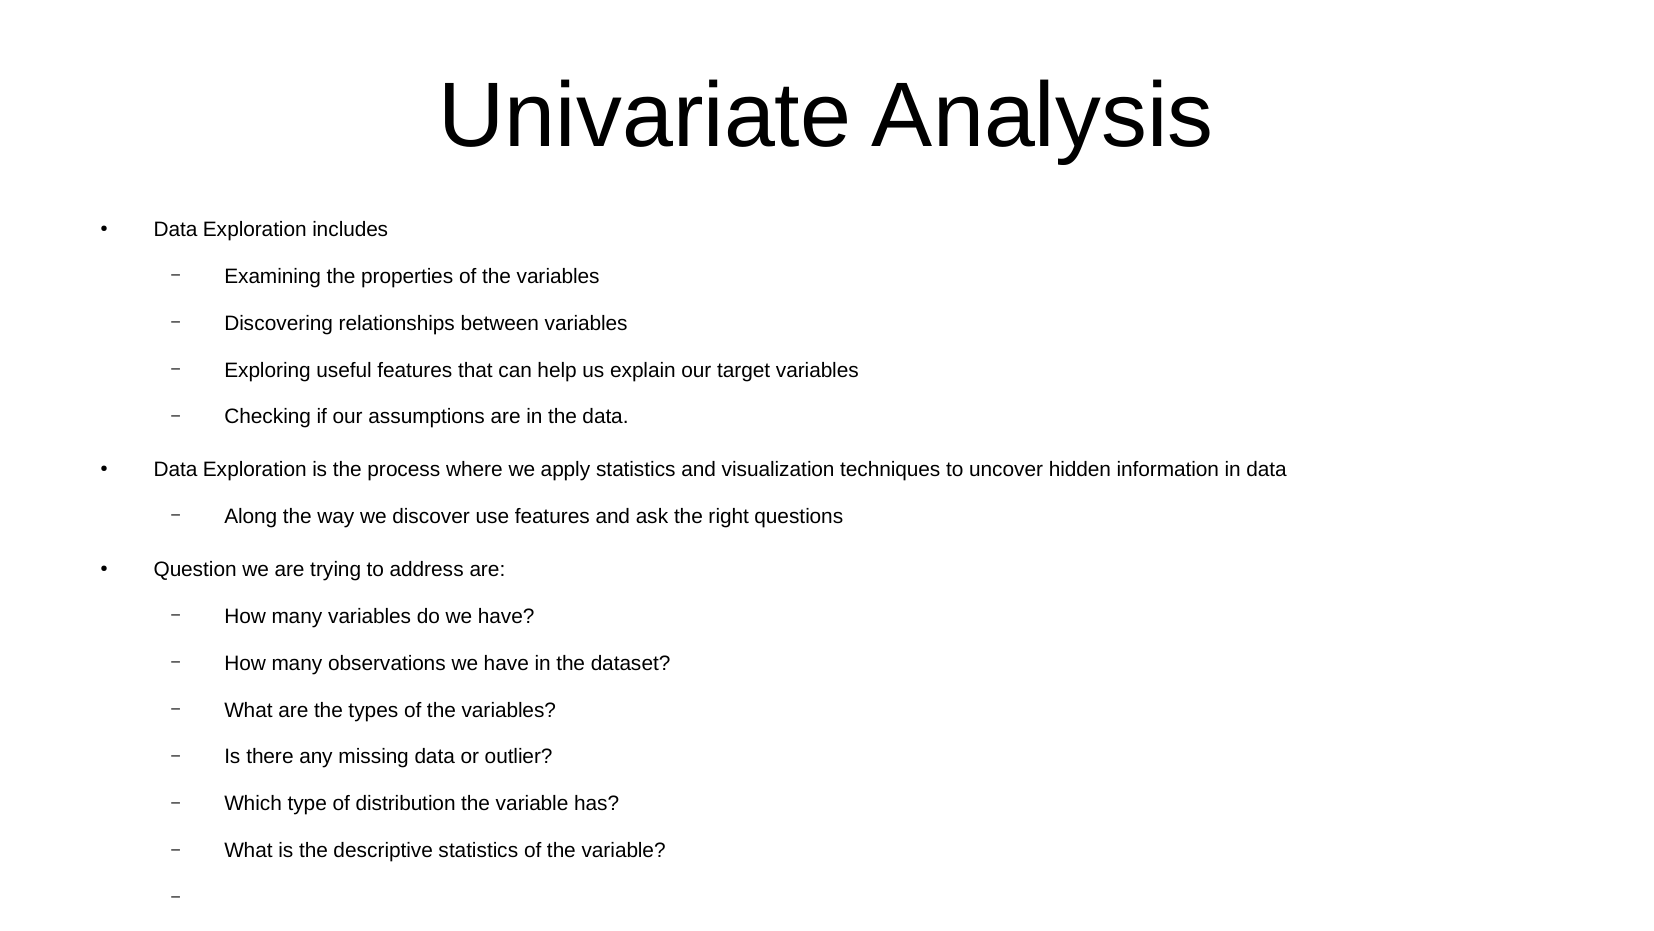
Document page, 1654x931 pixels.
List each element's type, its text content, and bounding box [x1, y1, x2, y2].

title Univariate Analysis [82, 37, 1571, 193]
list Data Exploration includes Examining the properties of the variables Discovering relationships between variables Exploring useful features that can help us explain our target variables Checking if our assumptions are in the data. Data Exploration is the process where we apply statistics and visualization techniques to uncover hidden information in data Along the way we discover use features and ask the right questions Question we are trying to address are: How many variables do we have? How many observations we have in the dataset? What are the types of the variables? Is there any missing data or outlier? Which type of distribution the variable has? What is the descriptive statistics of the variable? [82, 217, 1636, 901]
